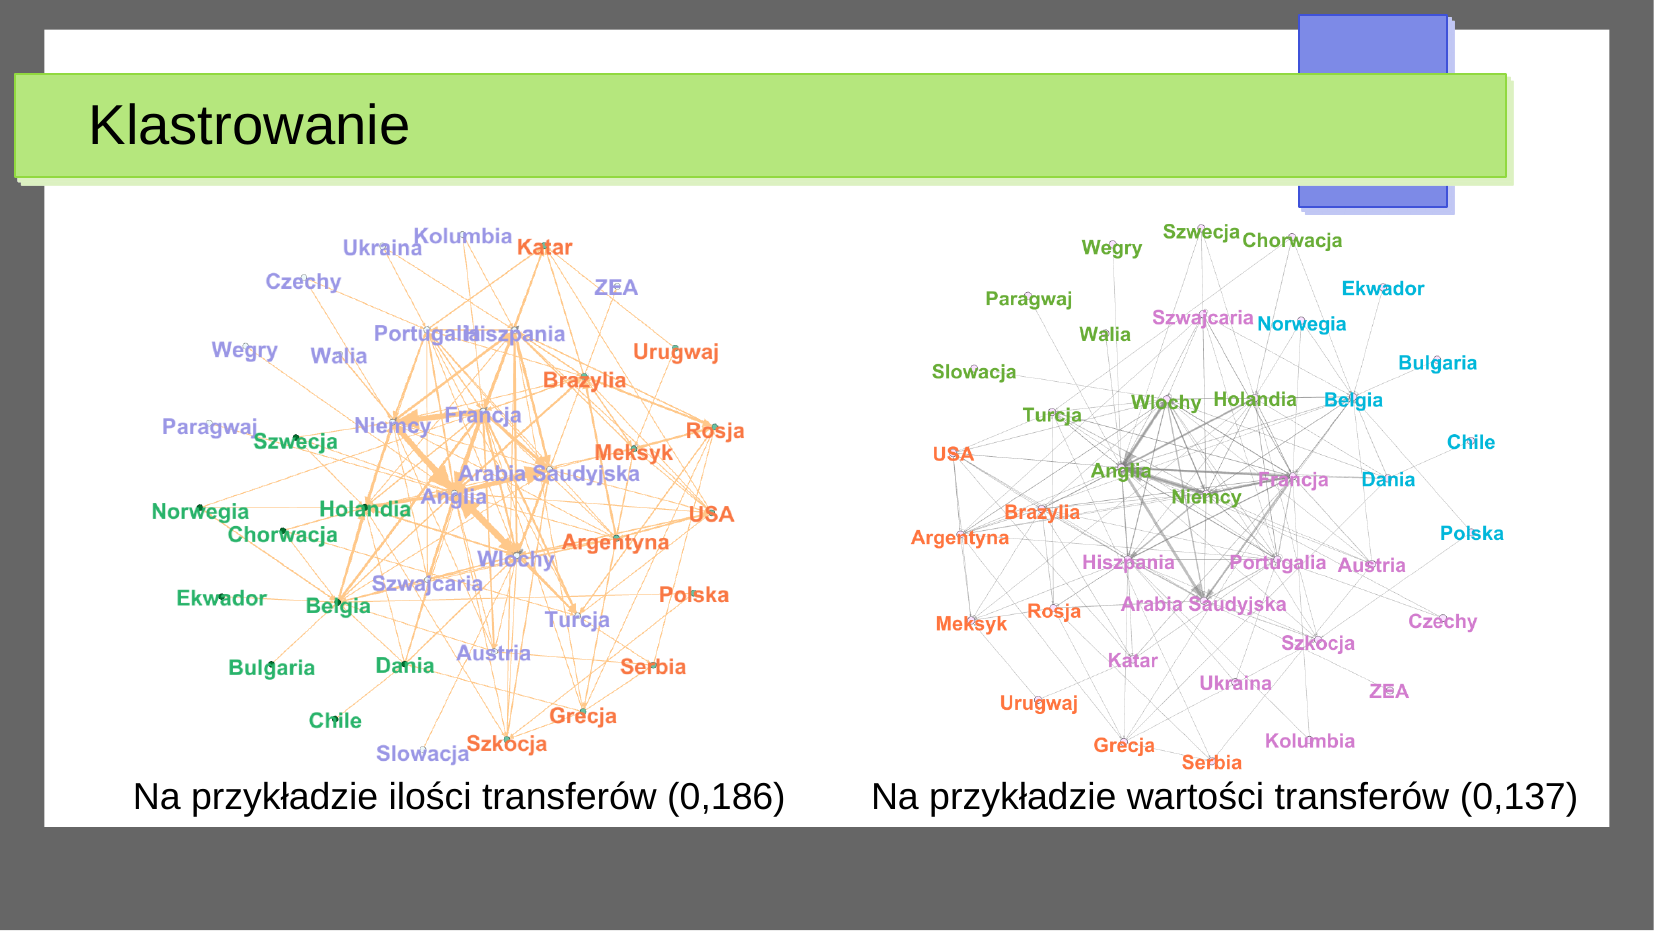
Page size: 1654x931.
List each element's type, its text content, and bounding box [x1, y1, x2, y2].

text_box Na przykładzie ilości transferów (0,186) [118, 767, 827, 867]
title Klastrowanie [88, 73, 1506, 178]
picture [905, 221, 1506, 767]
picture [147, 215, 756, 767]
text_box Na przykładzie wartości transferów (0,137) [856, 767, 1614, 867]
